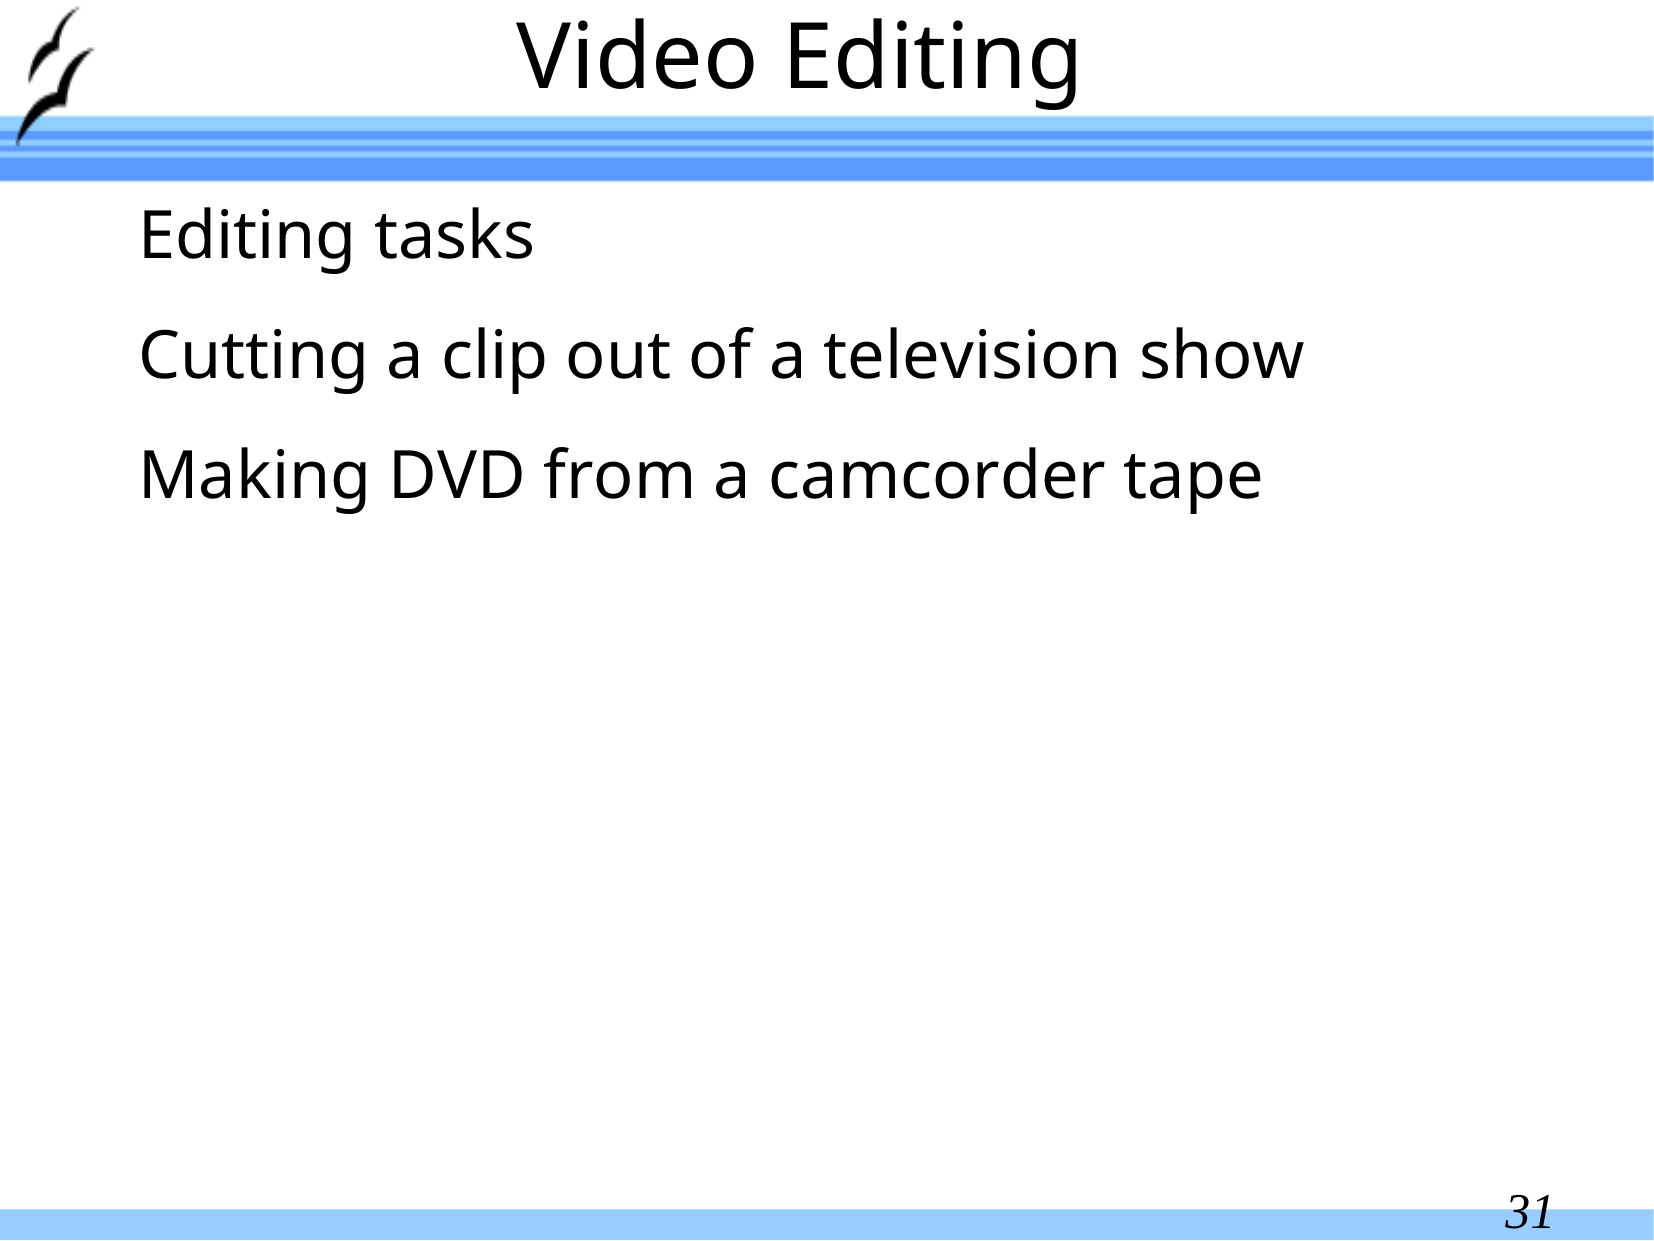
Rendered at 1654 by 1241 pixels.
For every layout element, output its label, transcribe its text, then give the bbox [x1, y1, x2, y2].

picture [0, 0, 1654, 188]
title Video Editing [94, 0, 1507, 121]
list Editing tasks Cutting a clip out of a television show Making DVD from a camcorder tape [120, 187, 1533, 1195]
